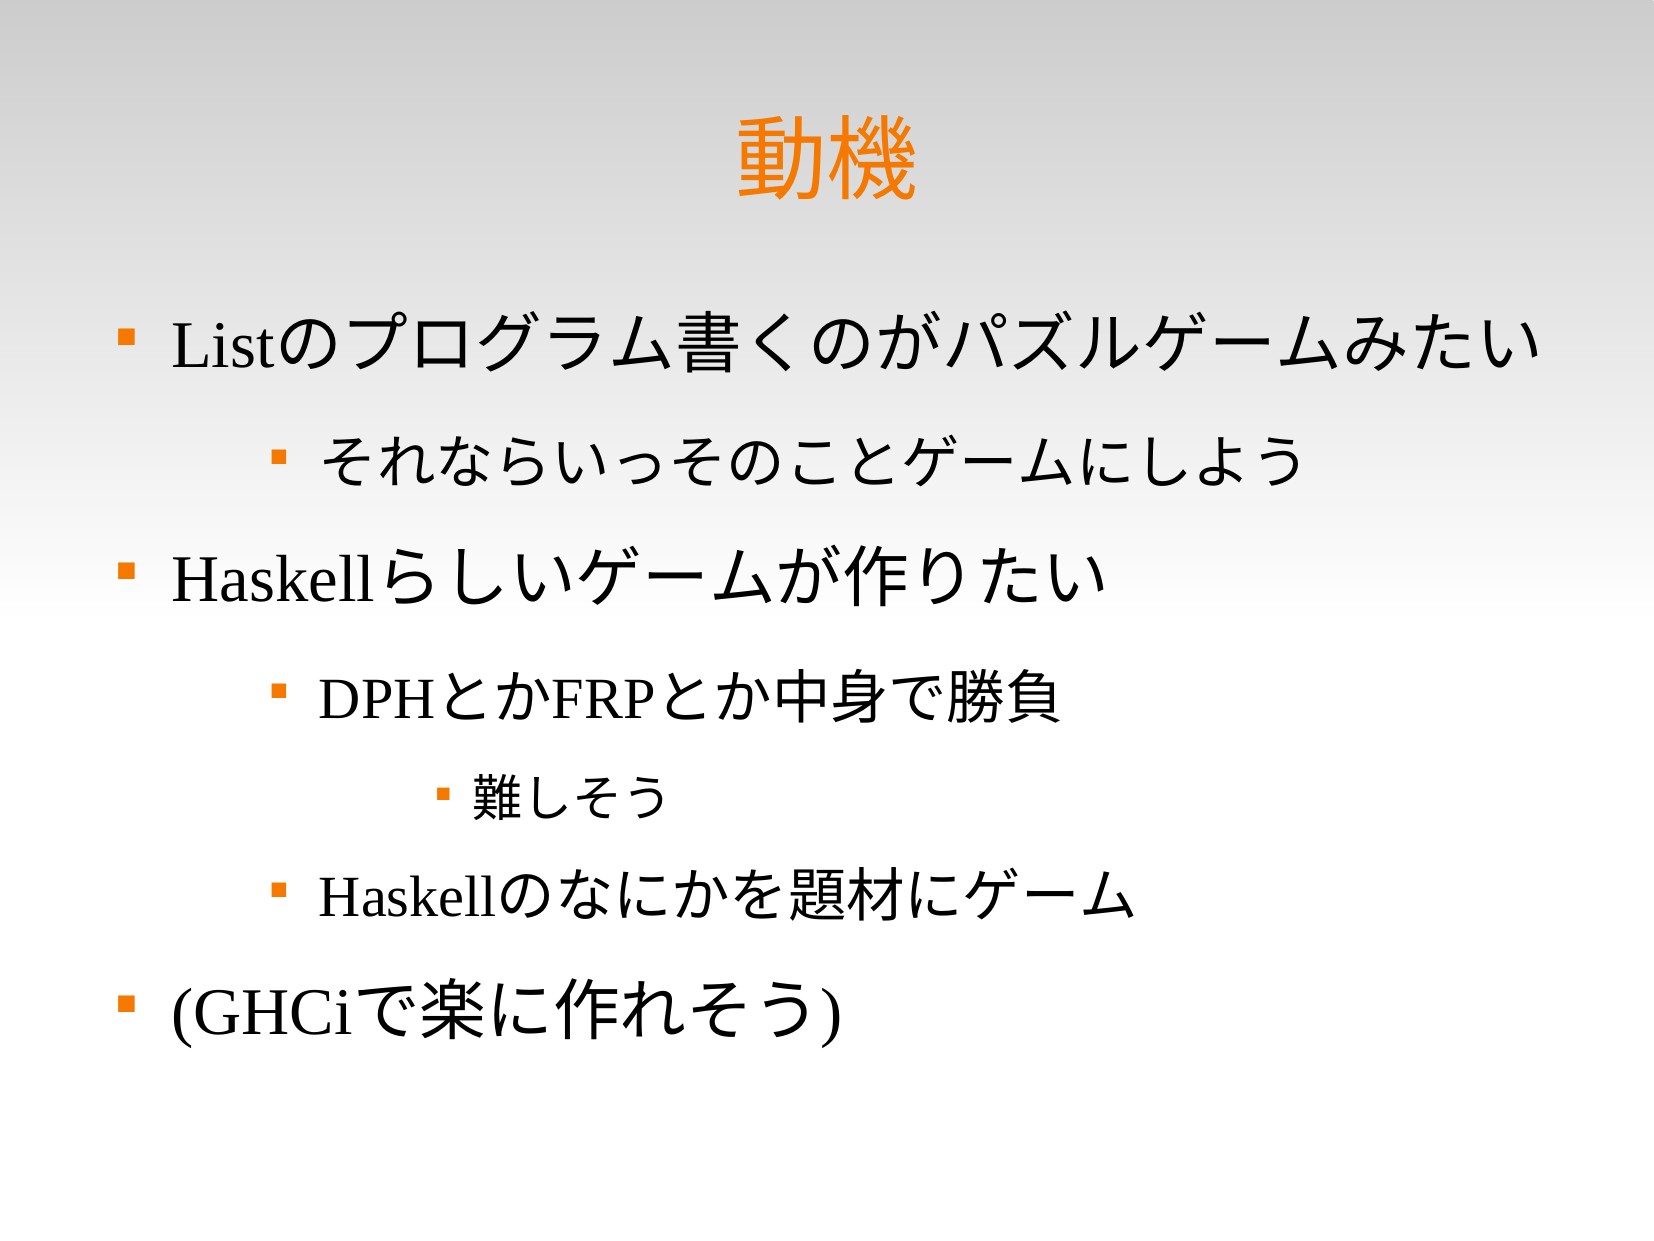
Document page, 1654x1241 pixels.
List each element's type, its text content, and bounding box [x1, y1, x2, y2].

title 動機 [82, 49, 1571, 257]
list Listのプログラム書くのがパズルゲームみたい それならいっそのことゲームにしよう Haskellらしいゲームが作りたい DPHとかFRPとか中身で勝負 難しそう Haskellのなにかを題材にゲーム (GHCiで楽に作れそう) [82, 290, 1571, 1094]
